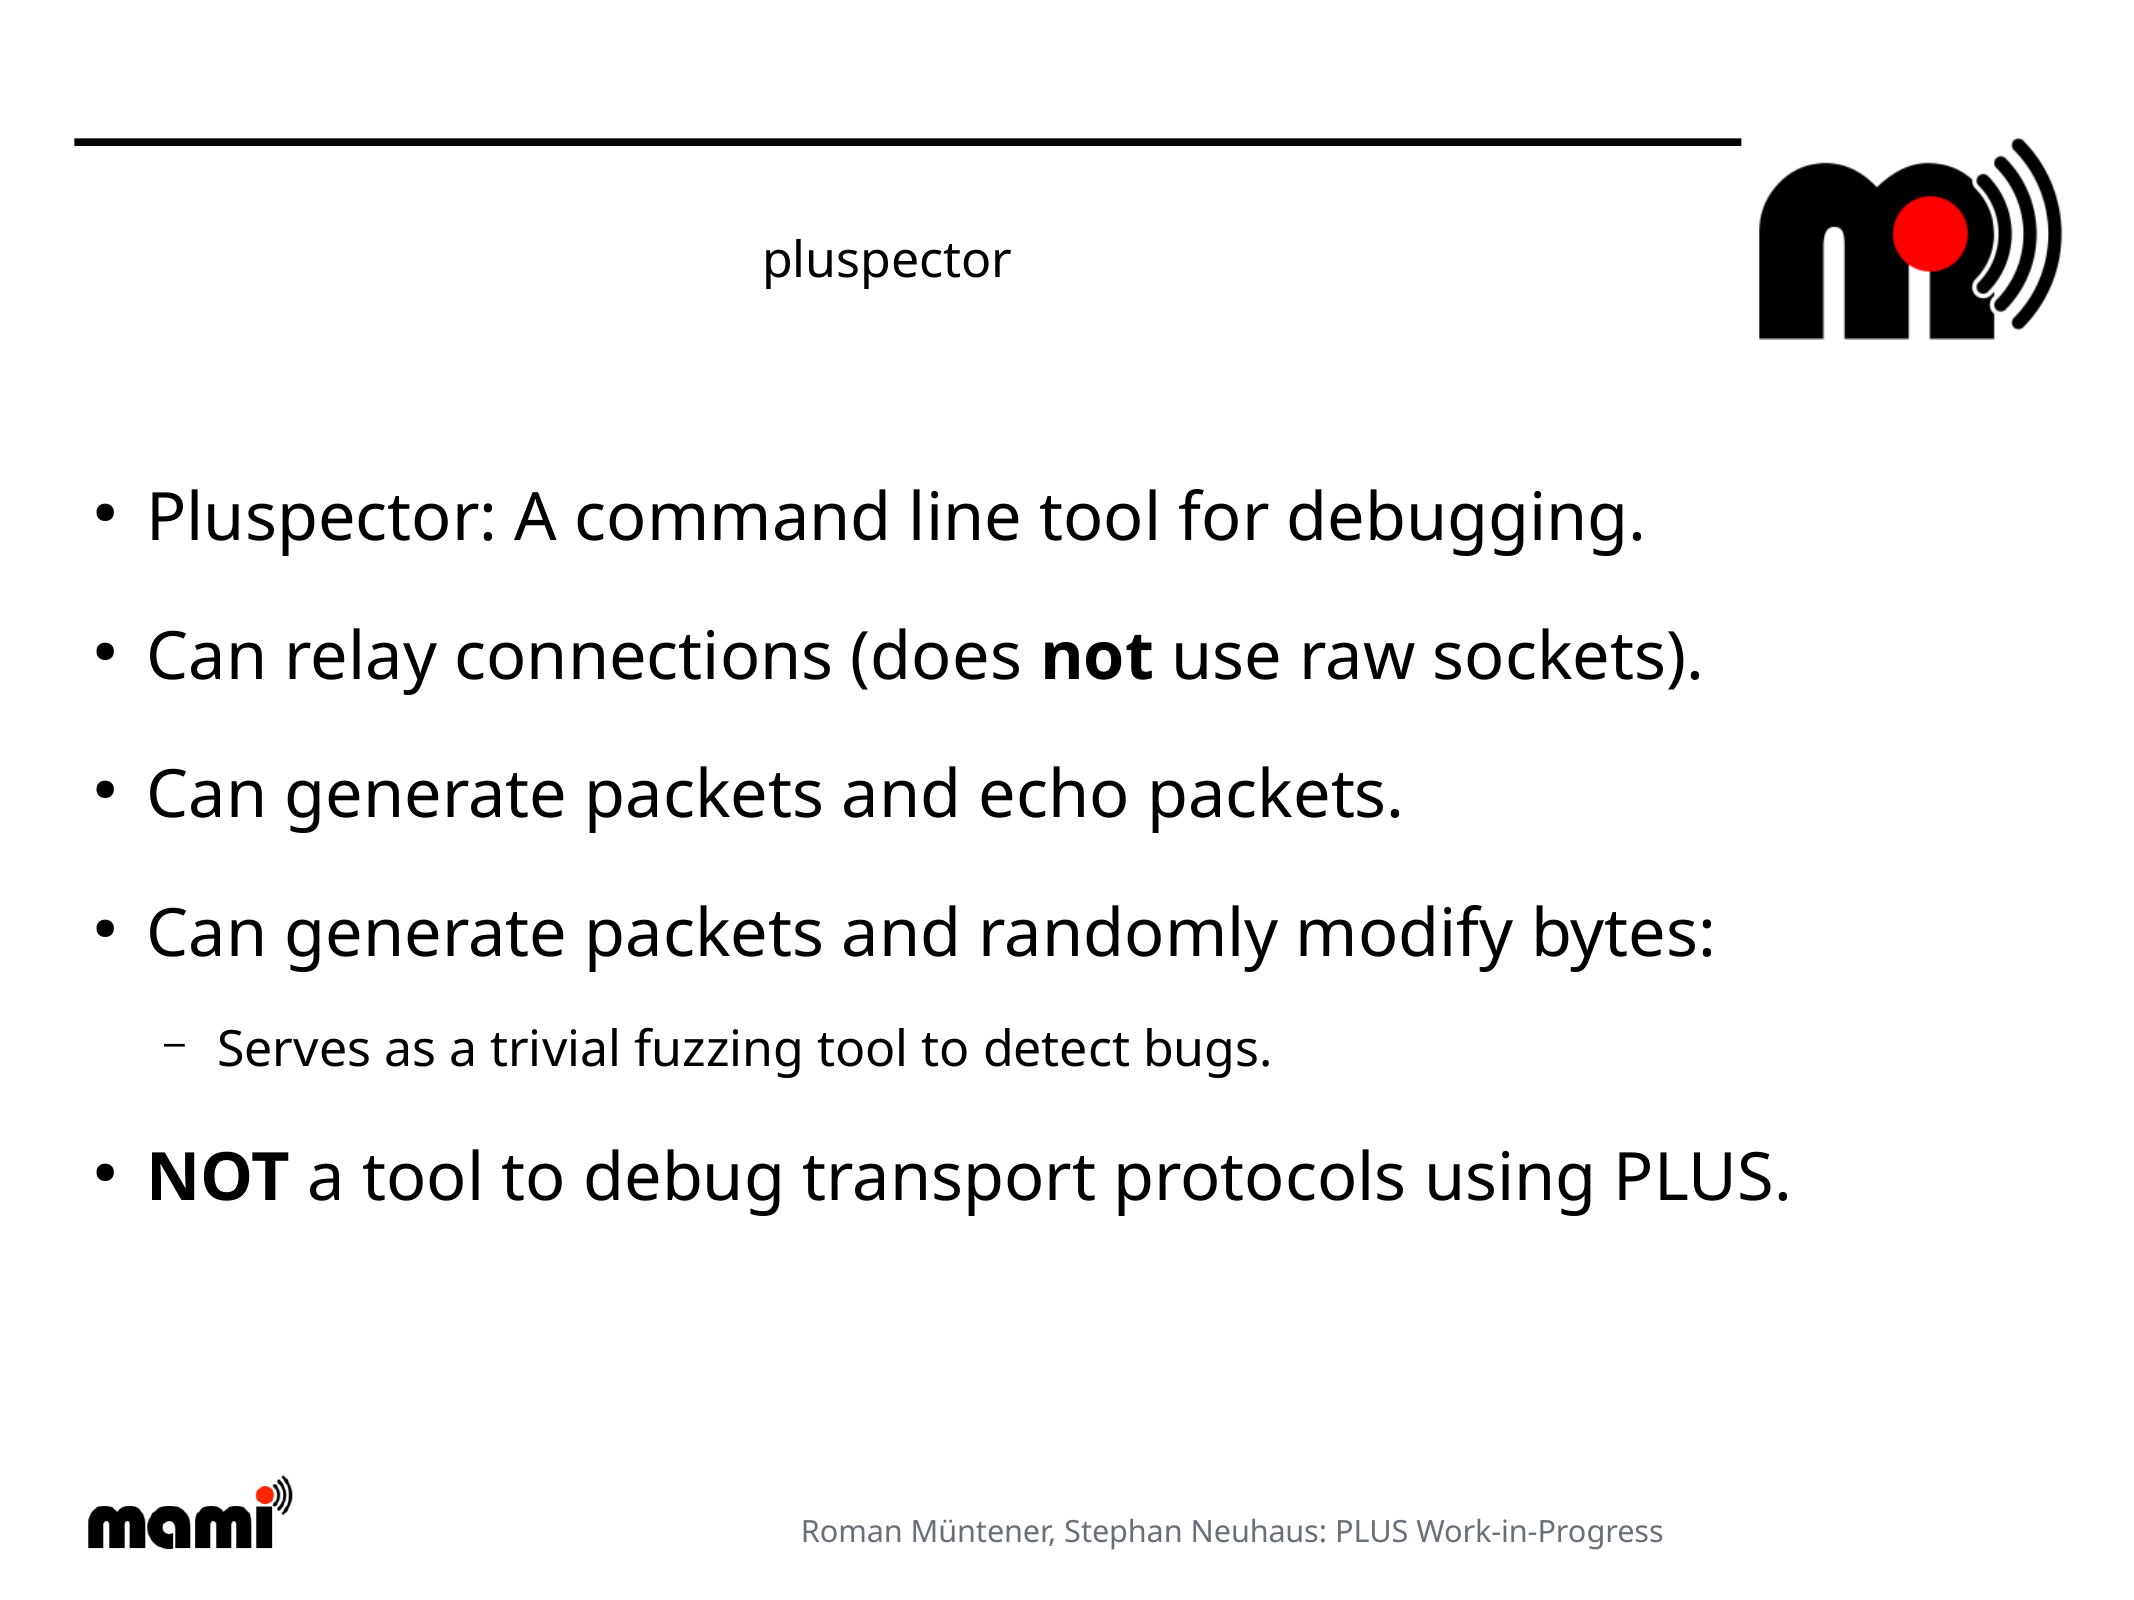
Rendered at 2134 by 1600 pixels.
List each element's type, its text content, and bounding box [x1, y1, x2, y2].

list Pluspector: A command line tool for debugging. Can relay connections (does not use raw sockets). Can generate packets and echo packets. Can generate packets and randomly modify bytes: Serves as a trivial fuzzing tool to detect bugs. NOT a tool to debug transport protocols using PLUS. [75, 451, 2053, 1462]
title pluspector [75, 144, 1700, 372]
picture [86, 1473, 294, 1552]
picture [1758, 138, 2065, 340]
